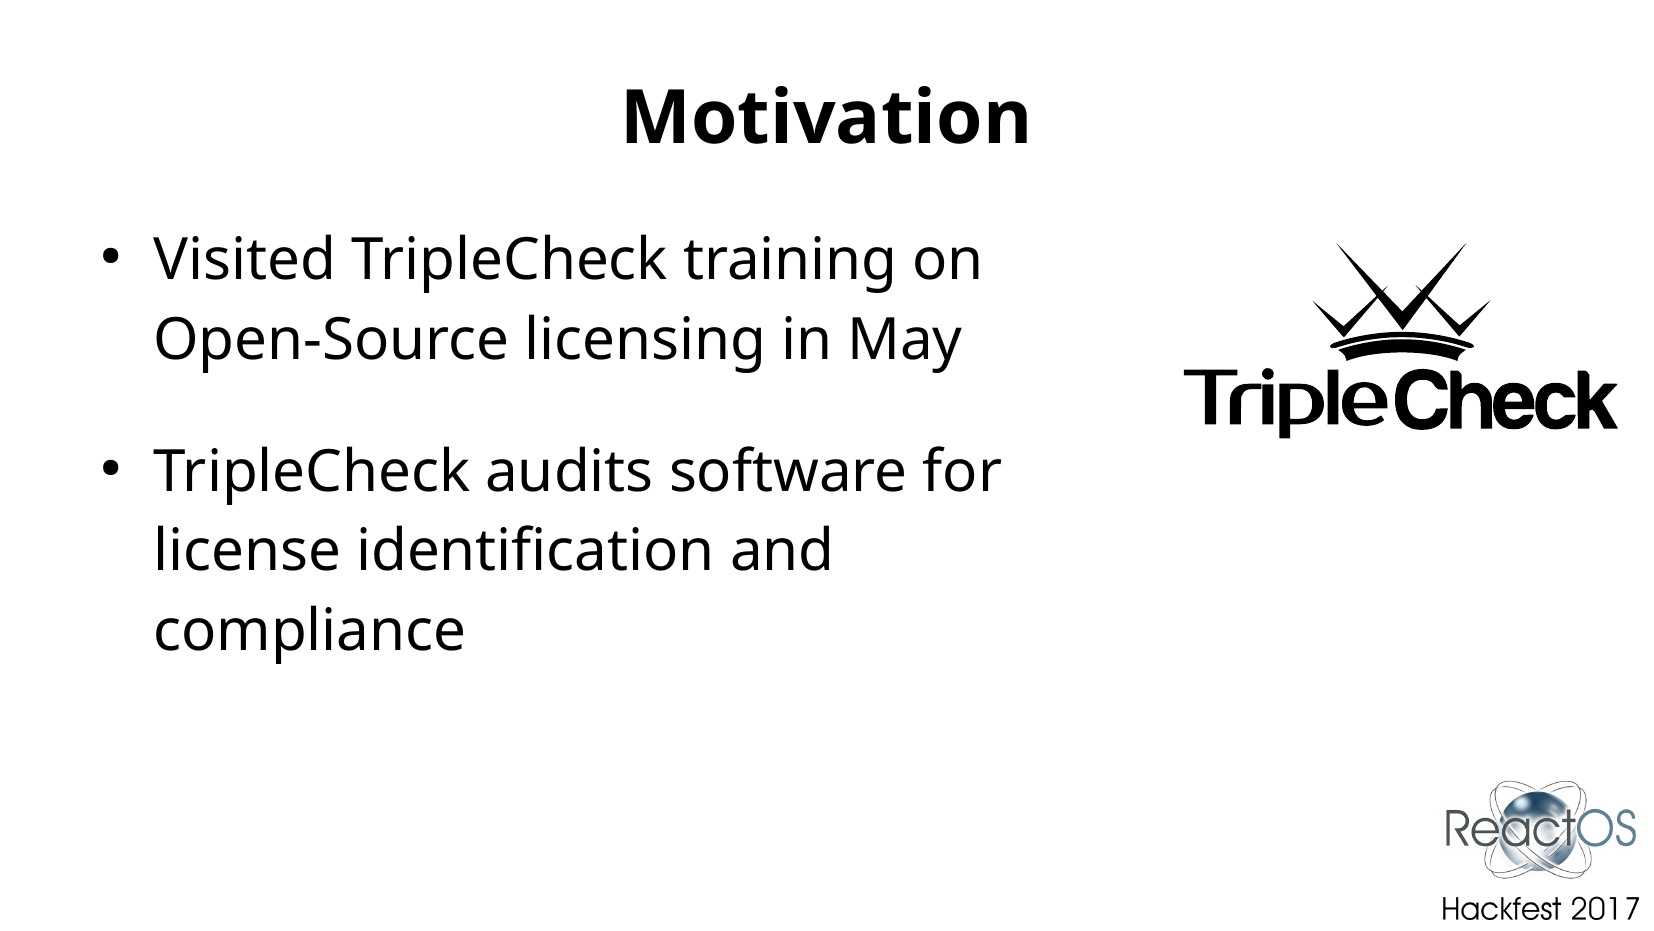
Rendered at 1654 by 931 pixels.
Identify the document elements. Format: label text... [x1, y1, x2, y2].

list Visited TripleCheck training on Open-Source licensing in May TripleCheck audits software for license identification and compliance [82, 217, 1146, 758]
picture [1440, 779, 1642, 920]
picture [1181, 236, 1622, 443]
title Motivation [82, 37, 1571, 193]
